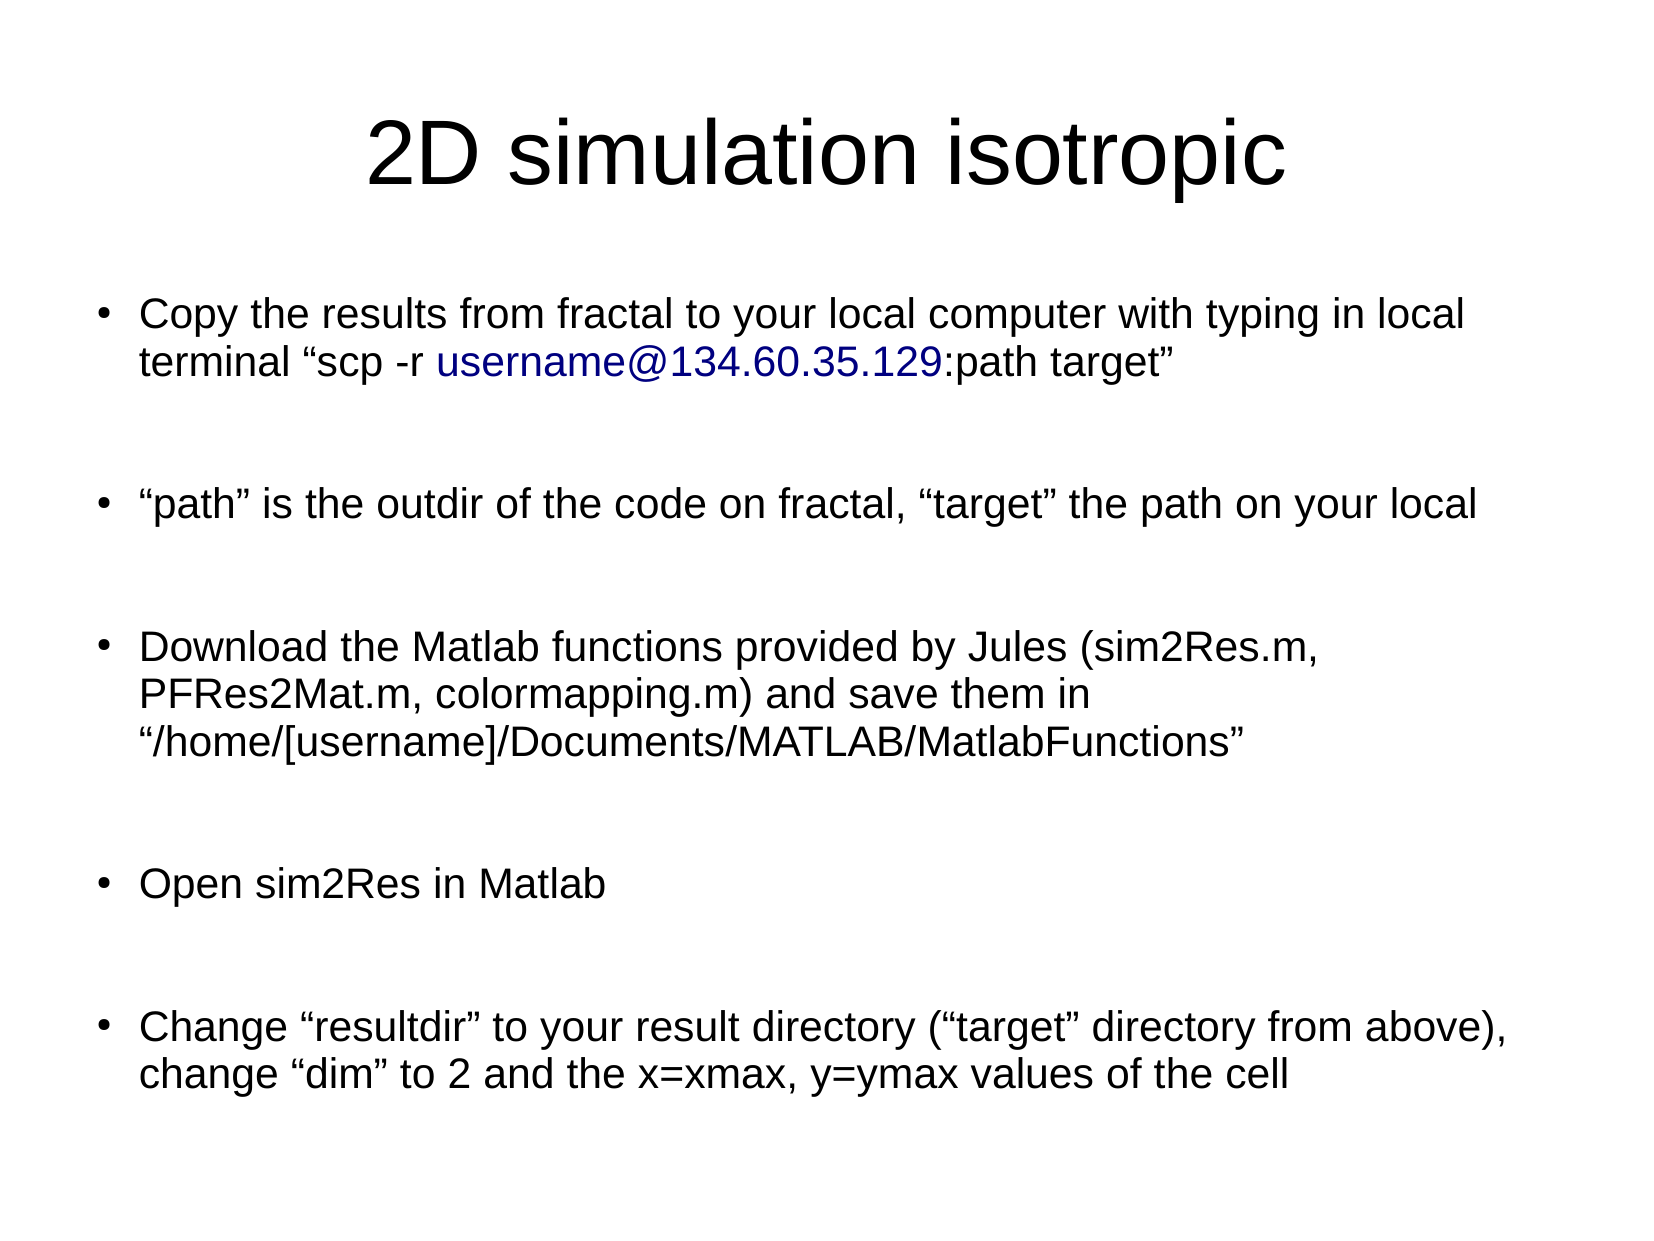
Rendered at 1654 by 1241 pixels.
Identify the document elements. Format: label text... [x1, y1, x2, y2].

list Copy the results from fractal to your local computer with typing in local terminal “scp -r username@134.60.35.129:path target” “path” is the outdir of the code on fractal, “target” the path on your local Download the Matlab functions provided by Jules (sim2Res.m, PFRes2Mat.m, colormapping.m) and save them in “/home/[username]/Documents/MATLAB/MatlabFunctions” Open sim2Res in Matlab Change “resultdir” to your result directory (“target” directory from above), change “dim” to 2 and the x=xmax, y=ymax values of the cell [82, 290, 1571, 1099]
title 2D simulation isotropic [82, 49, 1571, 257]
